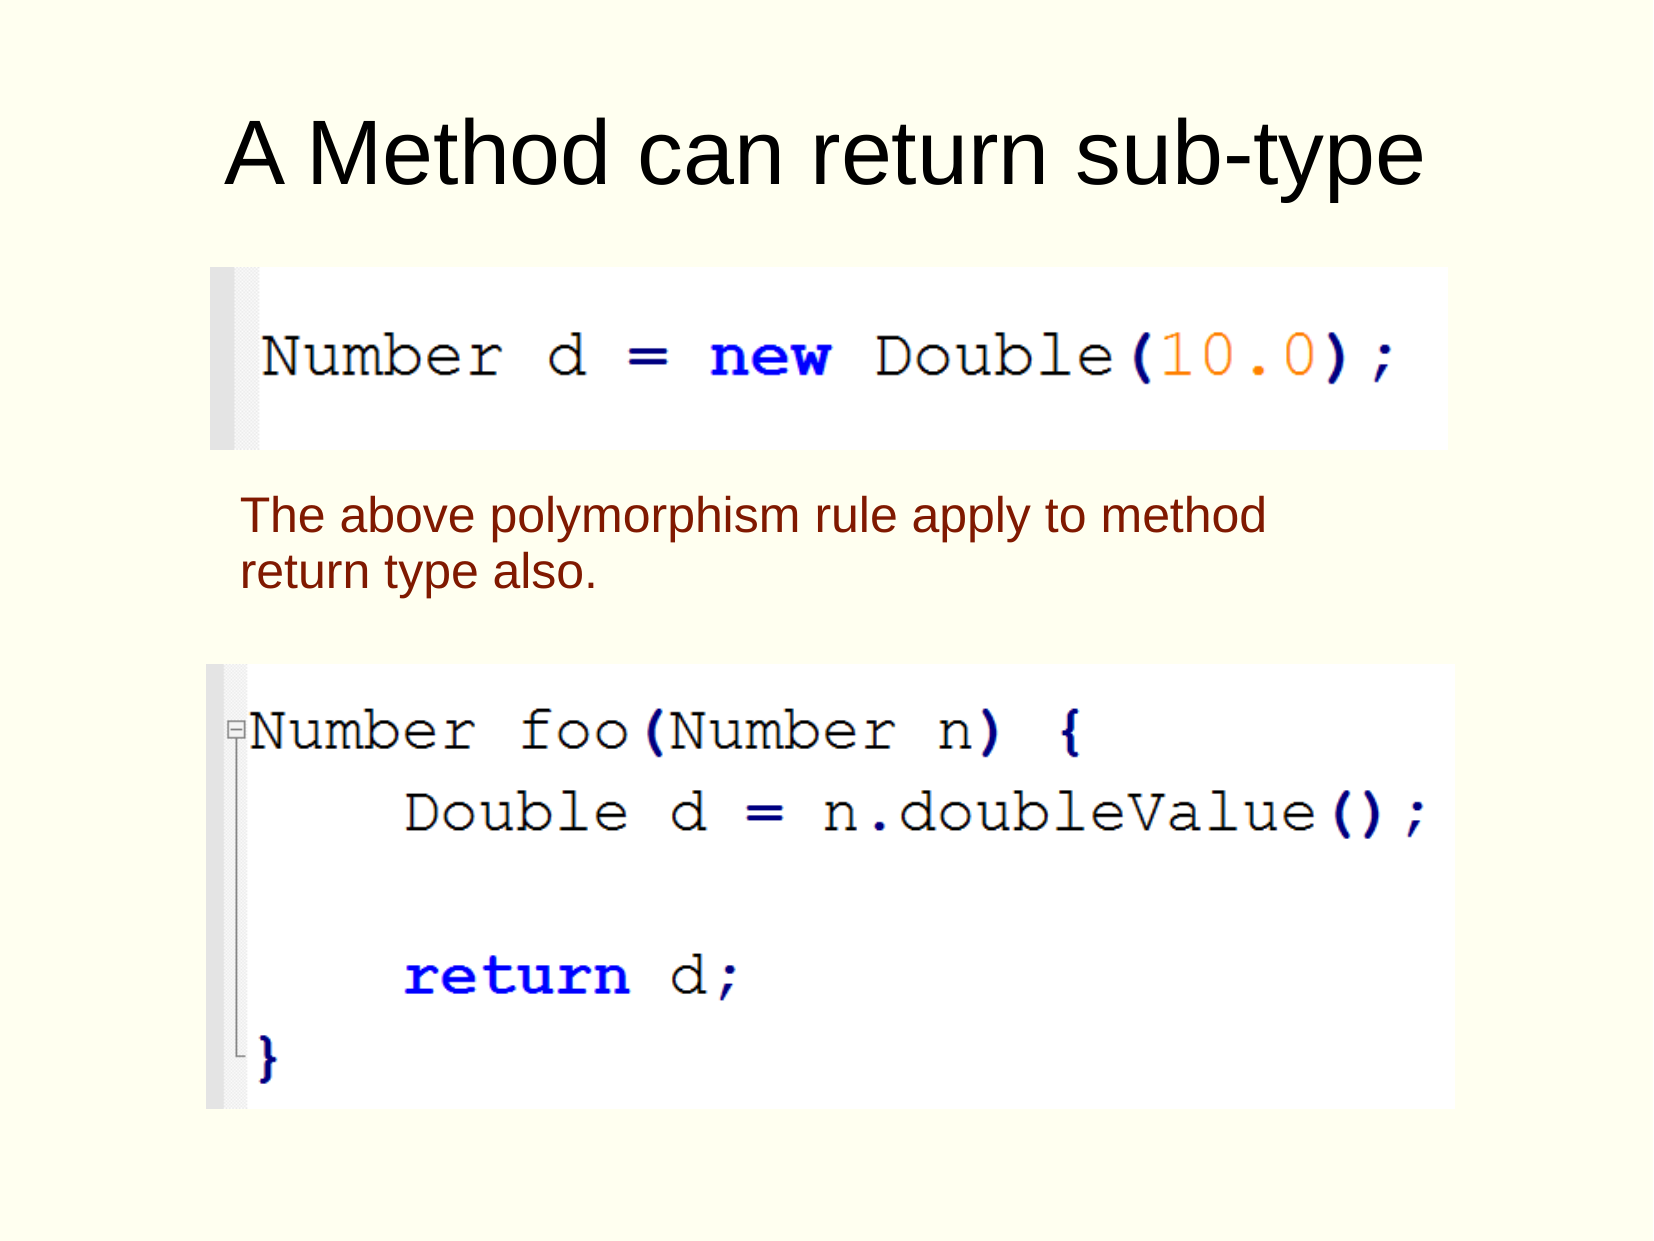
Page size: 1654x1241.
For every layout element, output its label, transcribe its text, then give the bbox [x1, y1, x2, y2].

picture [206, 664, 1455, 1109]
picture [210, 267, 1448, 451]
text_box The above polymorphism rule apply to method return type also. [225, 480, 1426, 607]
title A Method can return sub-type [82, 49, 1571, 257]
